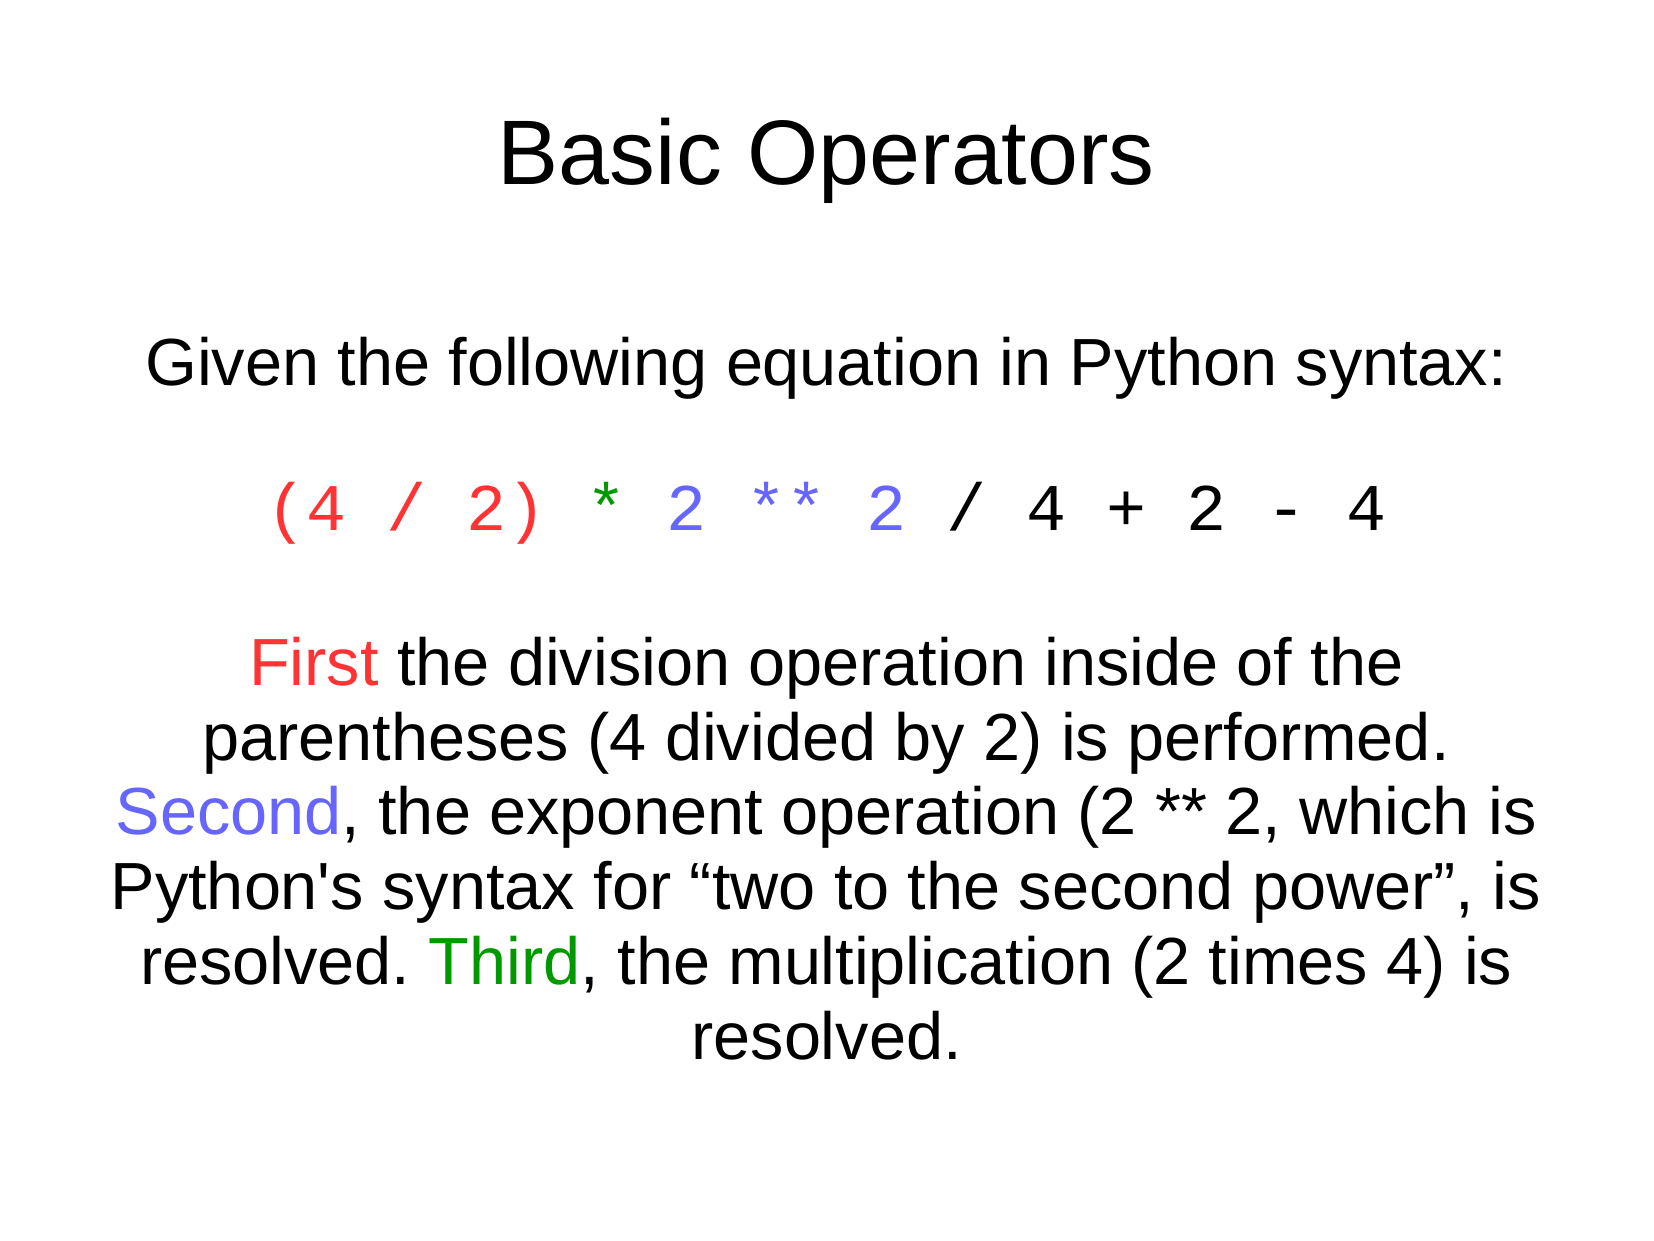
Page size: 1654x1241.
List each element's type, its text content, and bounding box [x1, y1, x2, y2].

subtitle Given the following equation in Python syntax: (4 / 2) * 2 ** 2 / 4 + 2 - 4 First the division operation inside of the parentheses (4 divided by 2) is performed. Second, the exponent operation (2 ** 2, which is Python's syntax for “two to the second power”, is resolved. Third, the multiplication (2 times 4) is resolved. [82, 290, 1571, 1109]
title Basic Operators [82, 49, 1571, 257]
